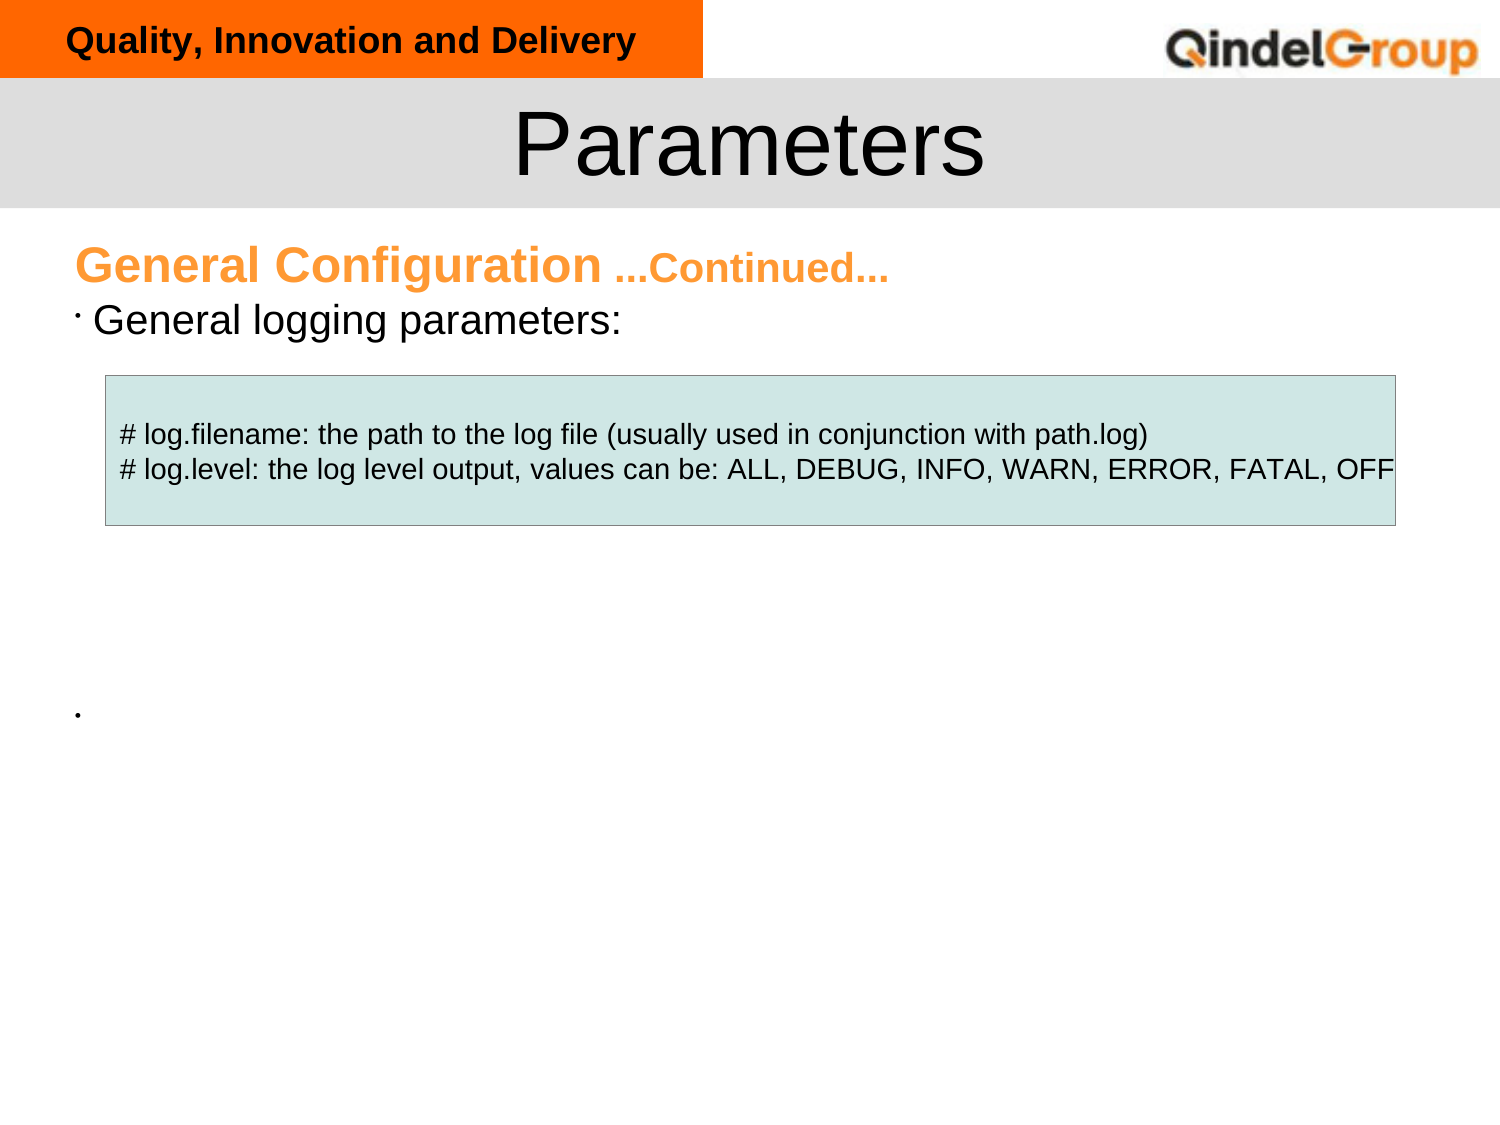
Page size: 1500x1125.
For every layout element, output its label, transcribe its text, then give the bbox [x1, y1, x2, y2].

text_box General Configuration ...Continued... General logging parameters: [60, 224, 1426, 751]
text_box # log.filename: the path to the log file (usually used in conjunction with path.log) # log.level: the log level output, values can be: ALL, DEBUG, INFO, WARN, ERROR, FATAL, OFF [105, 375, 1396, 526]
picture [1163, 23, 1481, 78]
title Parameters [75, 45, 1426, 224]
